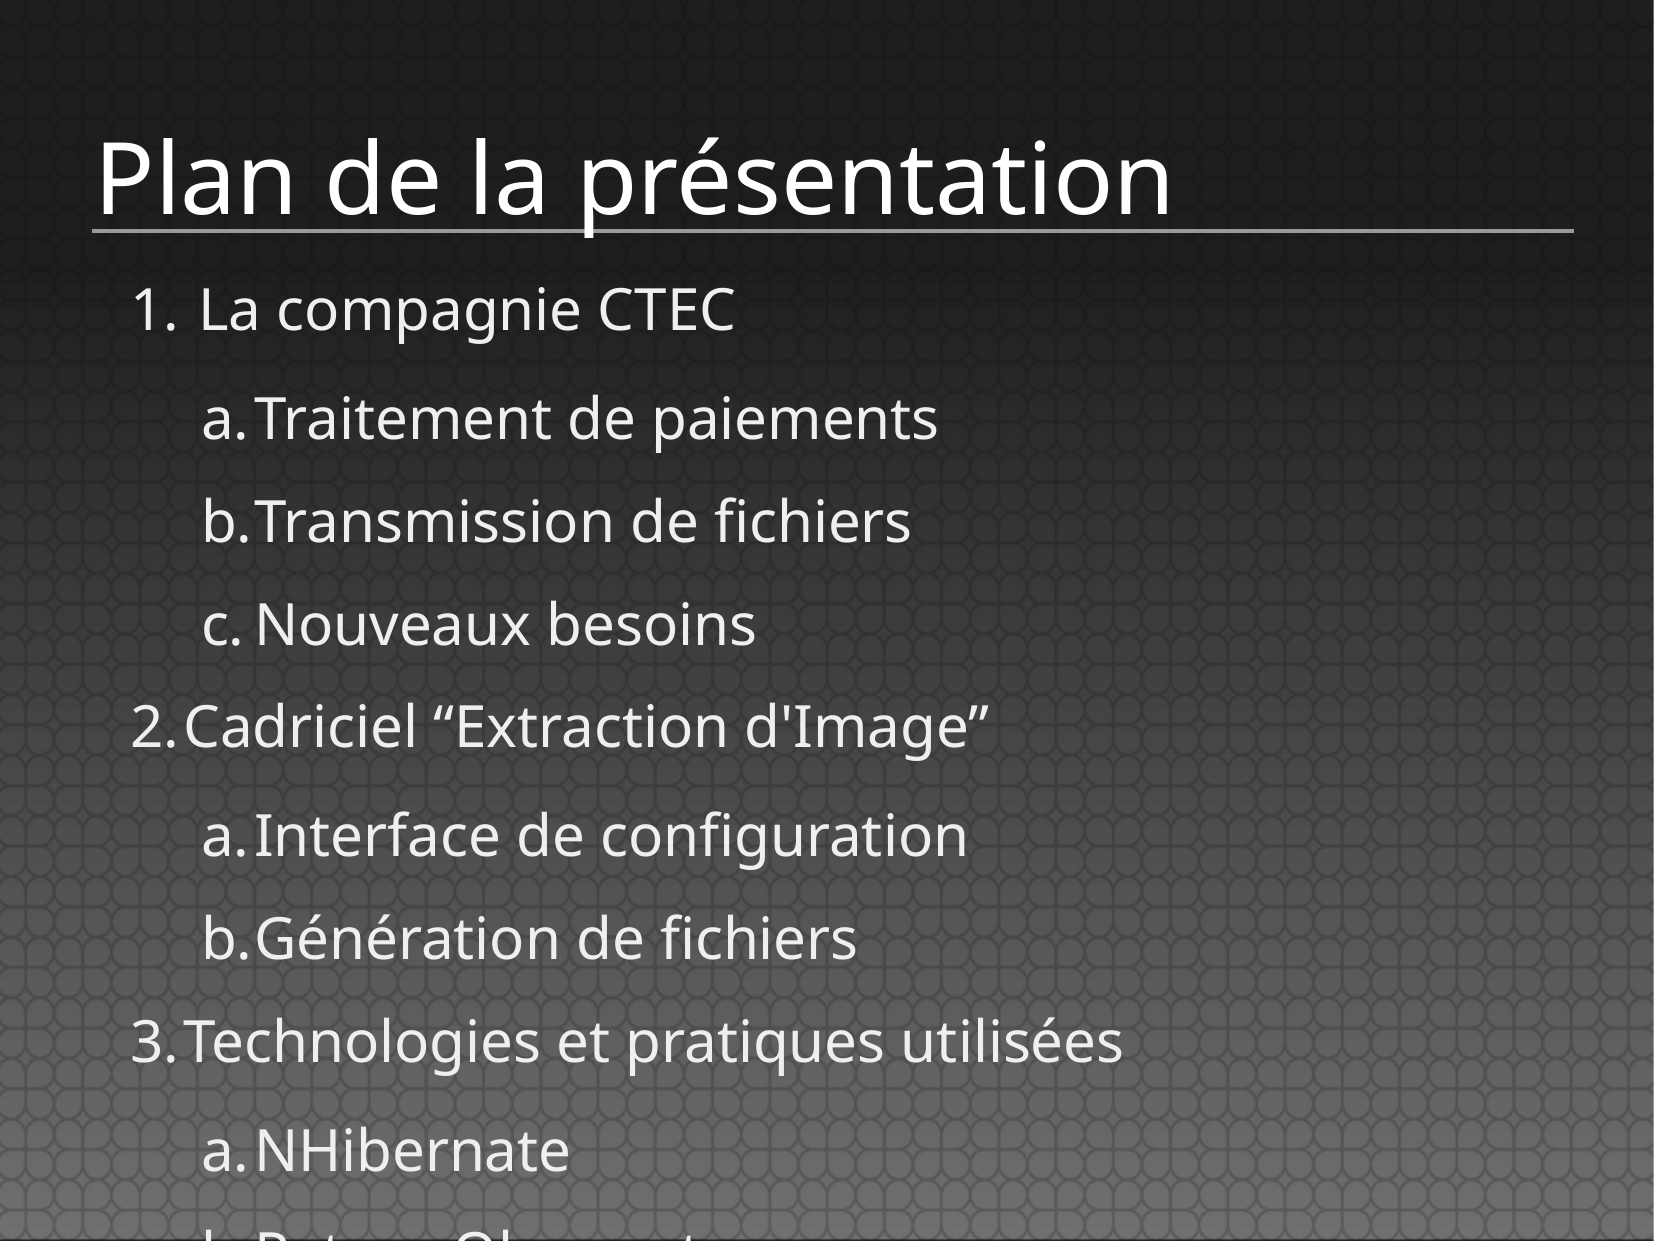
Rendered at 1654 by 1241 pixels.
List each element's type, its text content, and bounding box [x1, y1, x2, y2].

picture [0, 0, 1654, 1241]
title Plan de la présentation [94, 100, 1426, 251]
list La compagnie CTEC Traitement de paiements Transmission de fichiers Nouveaux besoins Cadriciel “Extraction d'Image” Interface de configuration Génération de fichiers Technologies et pratiques utilisées NHibernate Patron Observateur Conclusion [112, 159, 1501, 1241]
